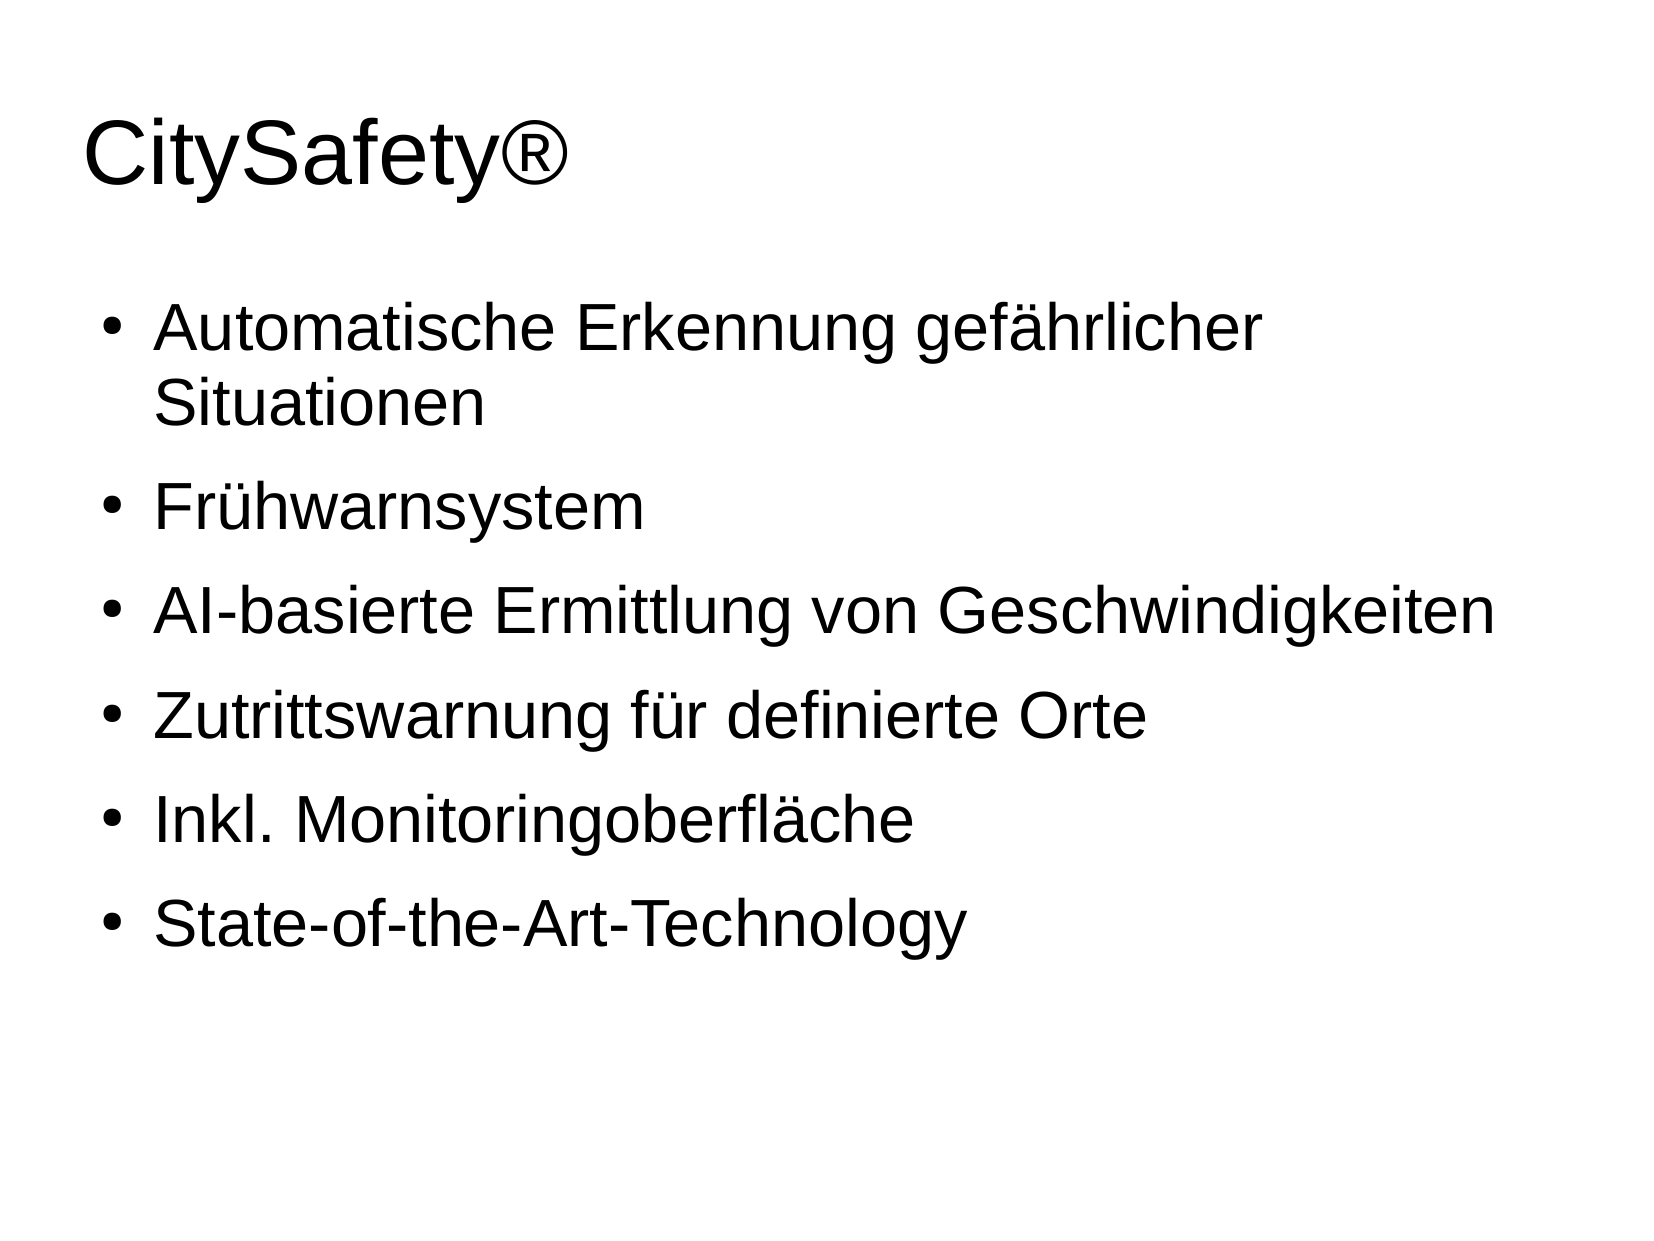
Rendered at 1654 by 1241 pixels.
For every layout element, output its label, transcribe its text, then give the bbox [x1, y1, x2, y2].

list Automatische Erkennung gefährlicher Situationen Frühwarnsystem AI-basierte Ermittlung von Geschwindigkeiten Zutrittswarnung für definierte Orte Inkl. Monitoringoberfläche State-of-the-Art-Technology [82, 290, 1571, 1010]
title CitySafety® [82, 49, 1571, 257]
